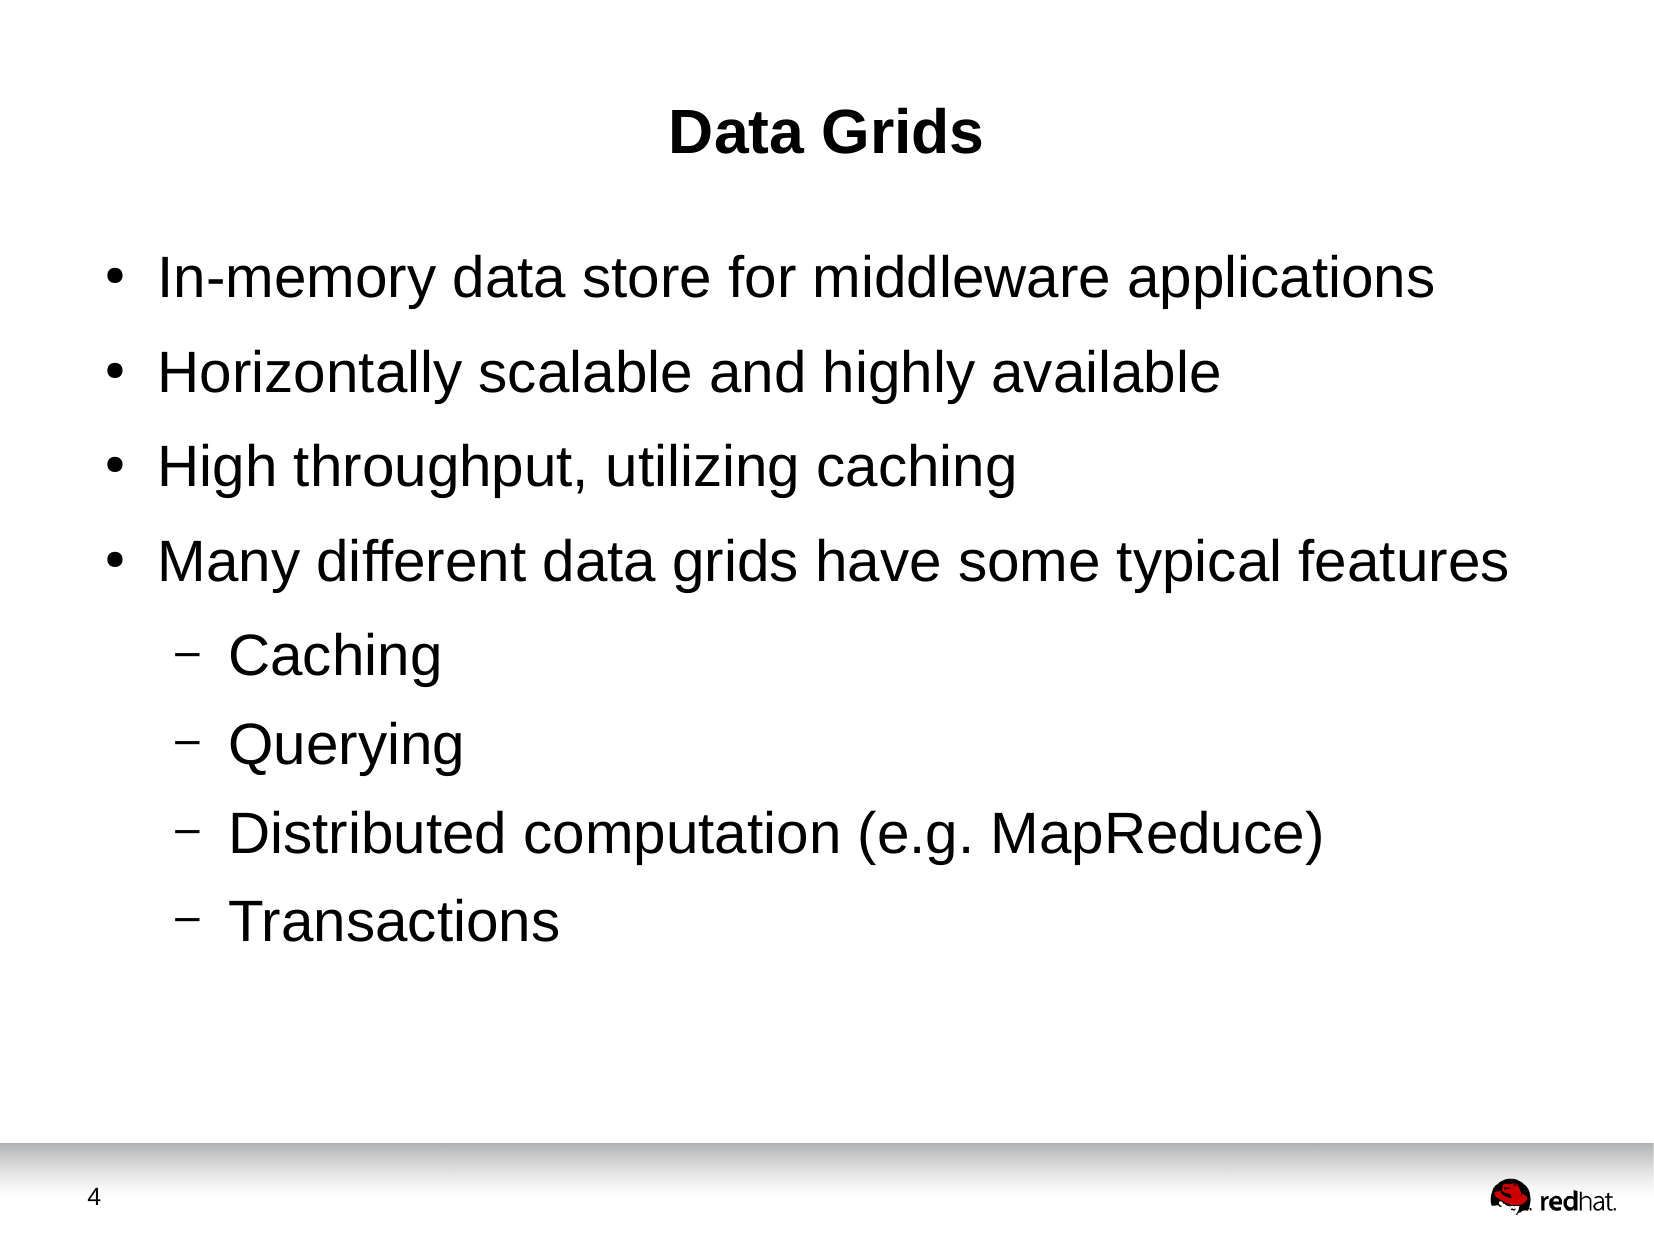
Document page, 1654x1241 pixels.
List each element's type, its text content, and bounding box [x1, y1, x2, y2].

picture [0, 1143, 1654, 1241]
title Data Grids [82, 37, 1571, 226]
list In-memory data store for middleware applications Horizontally scalable and highly available High throughput, utilizing caching Many different data grids have some typical features Caching Querying Distributed computation (e.g. MapReduce) Transactions [86, 244, 1576, 1127]
